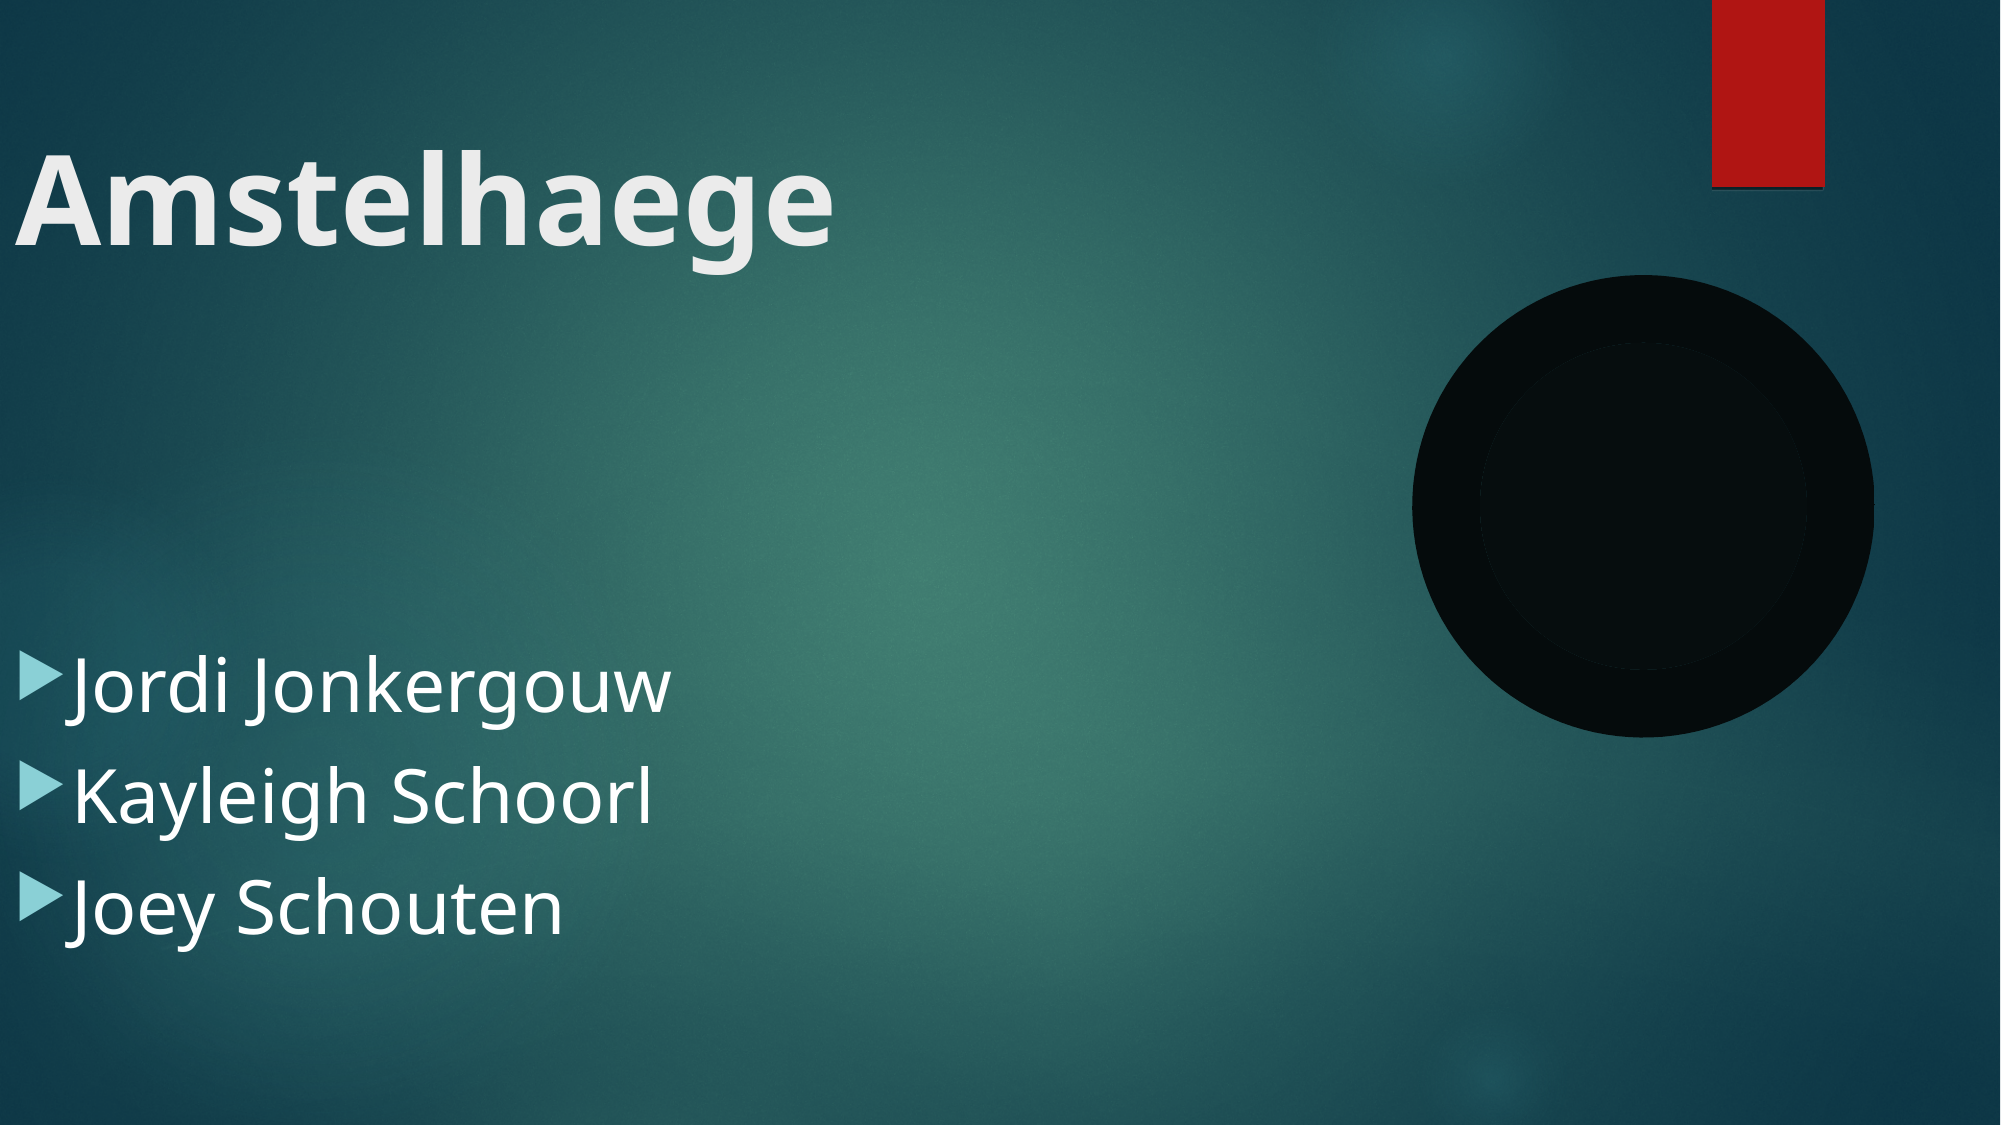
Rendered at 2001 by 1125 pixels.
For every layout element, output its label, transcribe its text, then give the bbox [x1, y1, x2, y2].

subtitle Jordi Jonkergouw Kayleigh Schoorl Joey Schouten [0, 630, 1051, 951]
title Amstelhaege [0, 112, 1313, 601]
